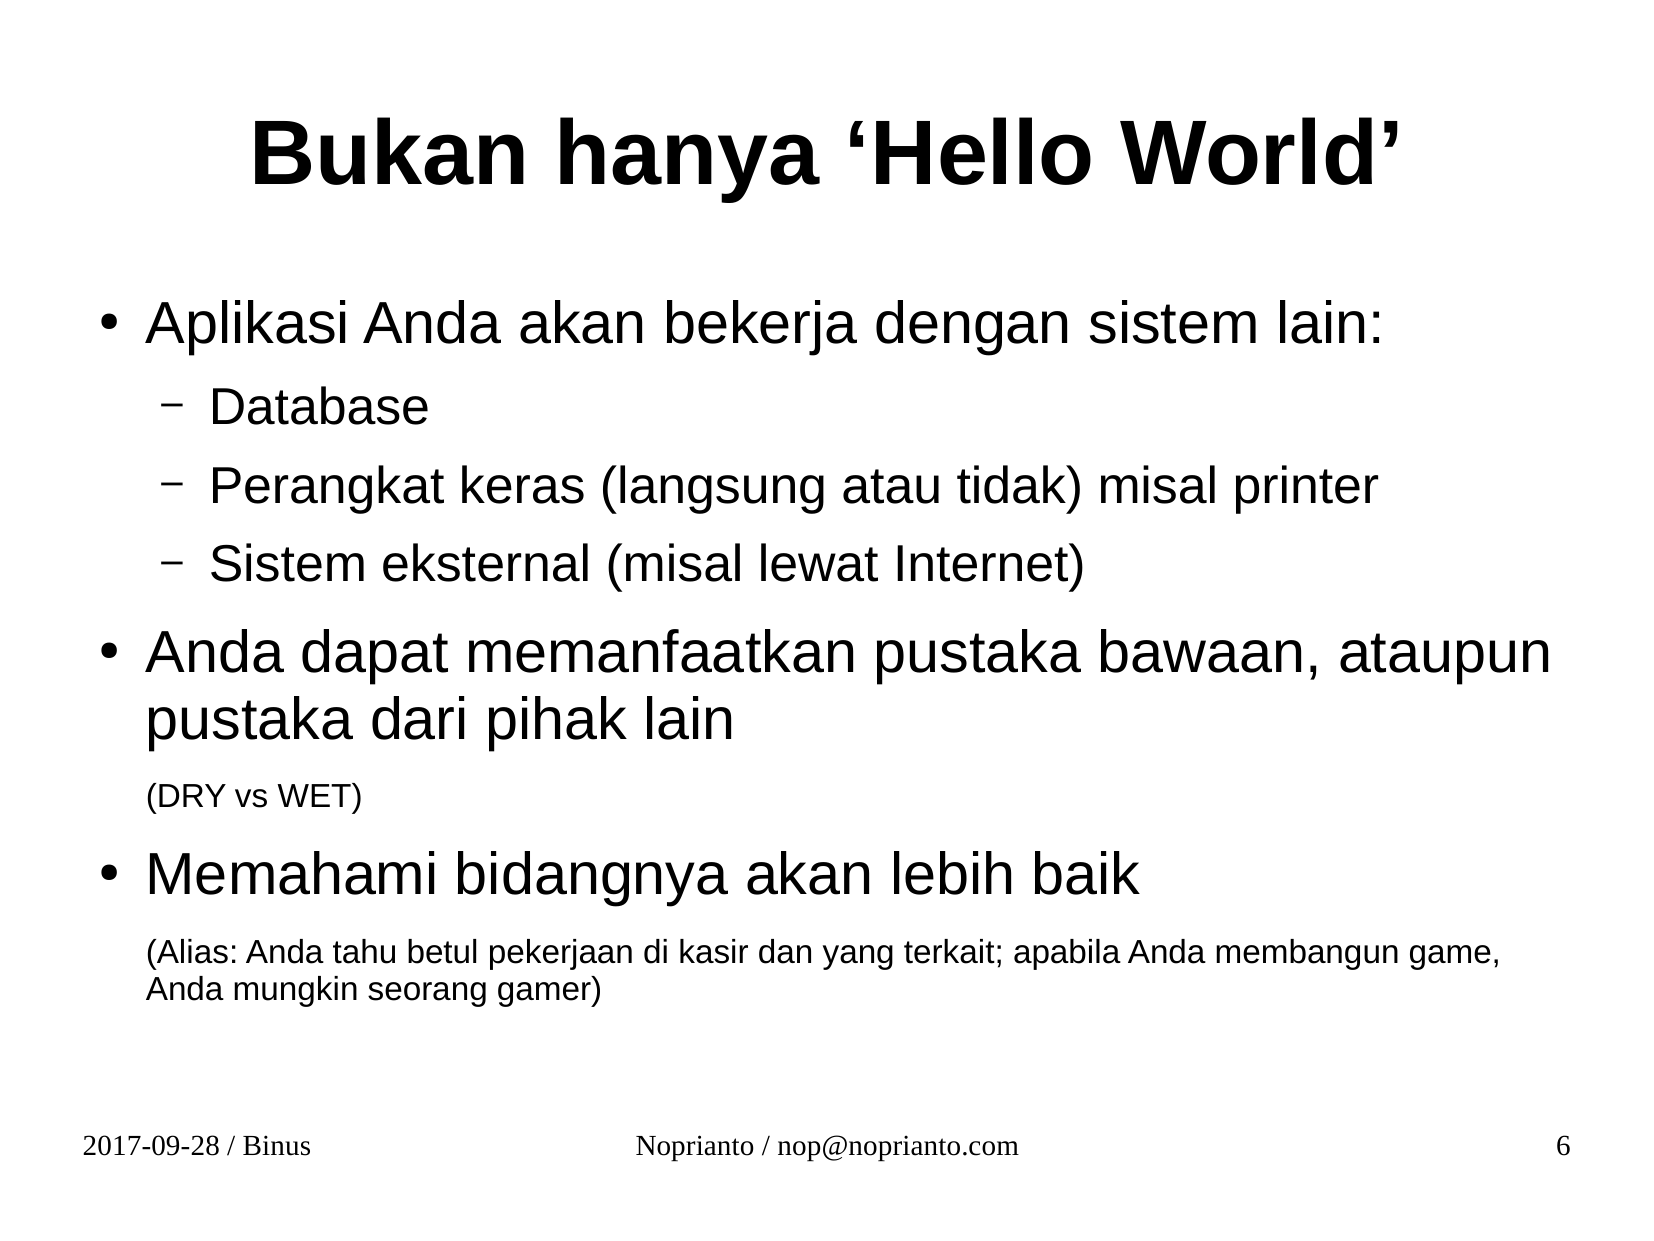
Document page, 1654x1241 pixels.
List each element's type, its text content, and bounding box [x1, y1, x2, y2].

list Aplikasi Anda akan bekerja dengan sistem lain: Database Perangkat keras (langsung atau tidak) misal printer Sistem eksternal (misal lewat Internet) Anda dapat memanfaatkan pustaka bawaan, ataupun pustaka dari pihak lain (DRY vs WET) Memahami bidangnya akan lebih baik (Alias: Anda tahu betul pekerjaan di kasir dan yang terkait; apabila Anda membangun game, Anda mungkin seorang gamer) [82, 290, 1571, 1010]
title Bukan hanya ‘Hello World’ [82, 49, 1571, 257]
